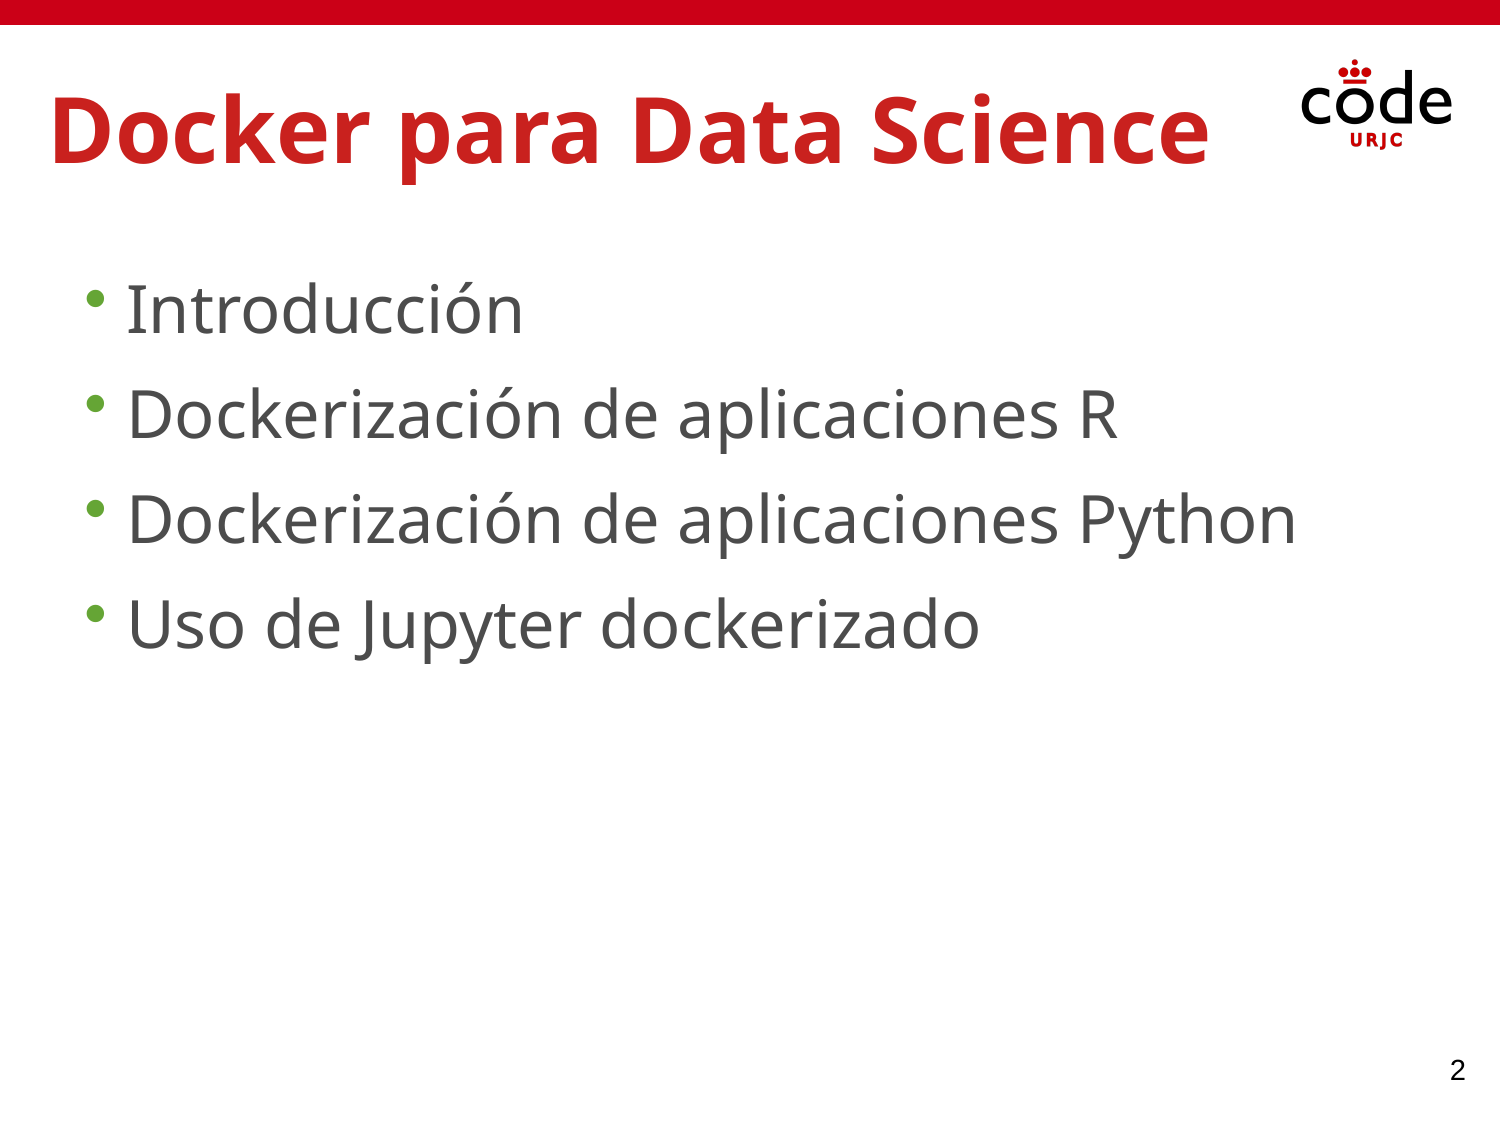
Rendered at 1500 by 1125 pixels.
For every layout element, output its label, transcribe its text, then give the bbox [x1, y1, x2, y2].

picture [1284, 50, 1468, 161]
title Docker para Data Science [32, 79, 1413, 189]
list Introducción Dockerización de aplicaciones R Dockerización de aplicaciones Python Uso de Jupyter dockerizado [51, 259, 1436, 1006]
